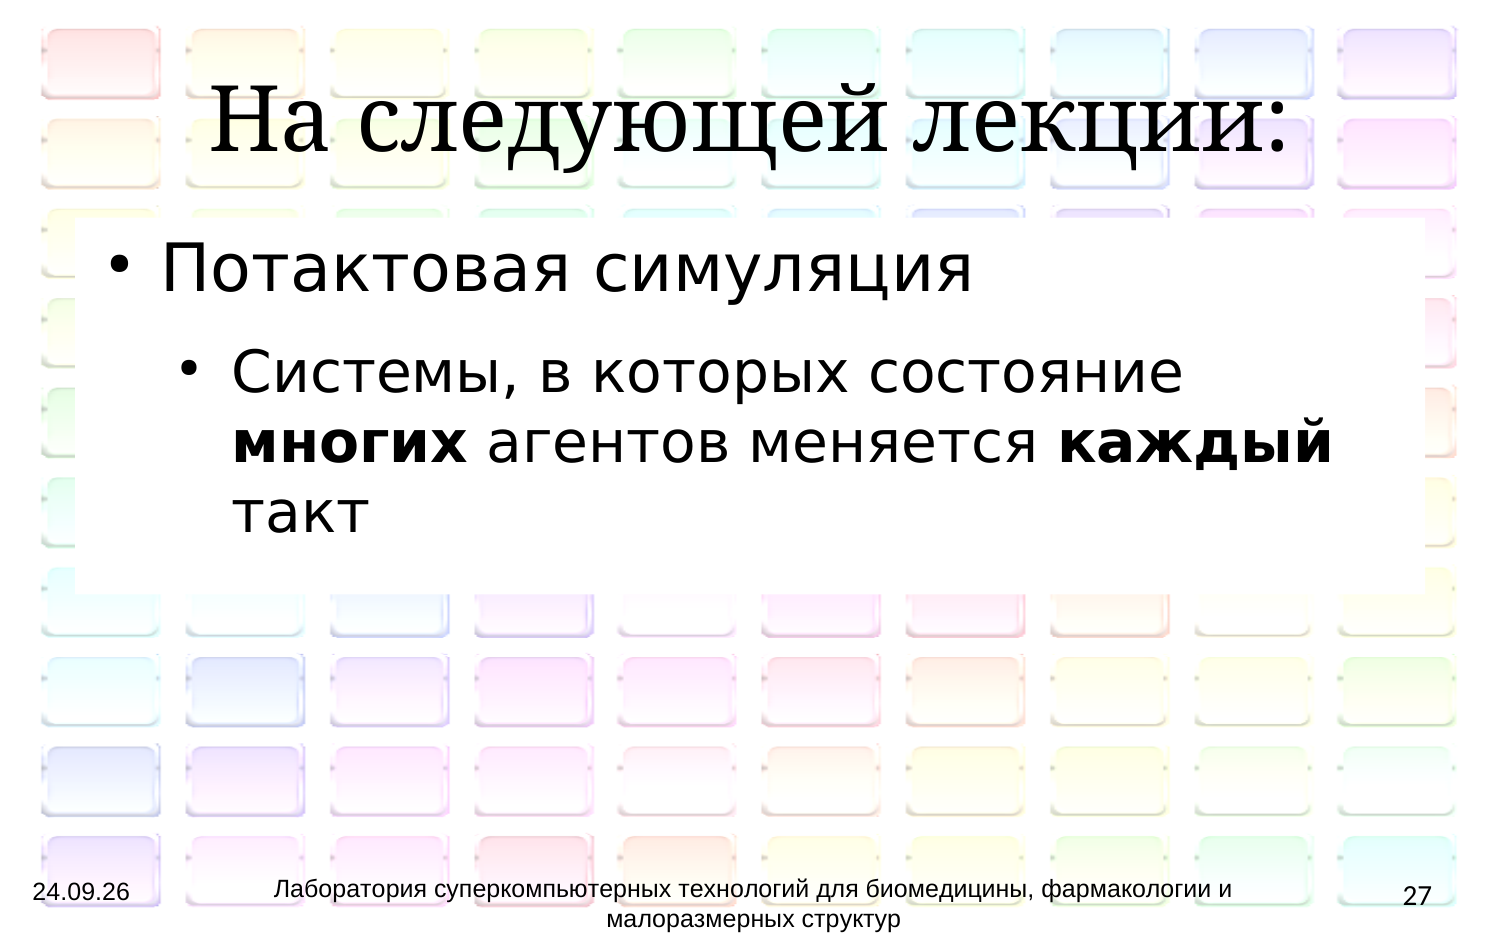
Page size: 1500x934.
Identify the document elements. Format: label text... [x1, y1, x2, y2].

text_box Лаборатория суперкомпьютерных технологий для биомедицины, фармакологии и малоразмерных структур [171, 864, 1338, 915]
list Потактовая симуляция Системы, в которых состояние многих агентов меняется каждый такт [75, 217, 1426, 595]
text_box <number> [1387, 868, 1473, 918]
text_box 12.11.12 [17, 868, 184, 918]
title На следующей лекции: [75, 37, 1426, 193]
picture [0, 0, 1500, 934]
